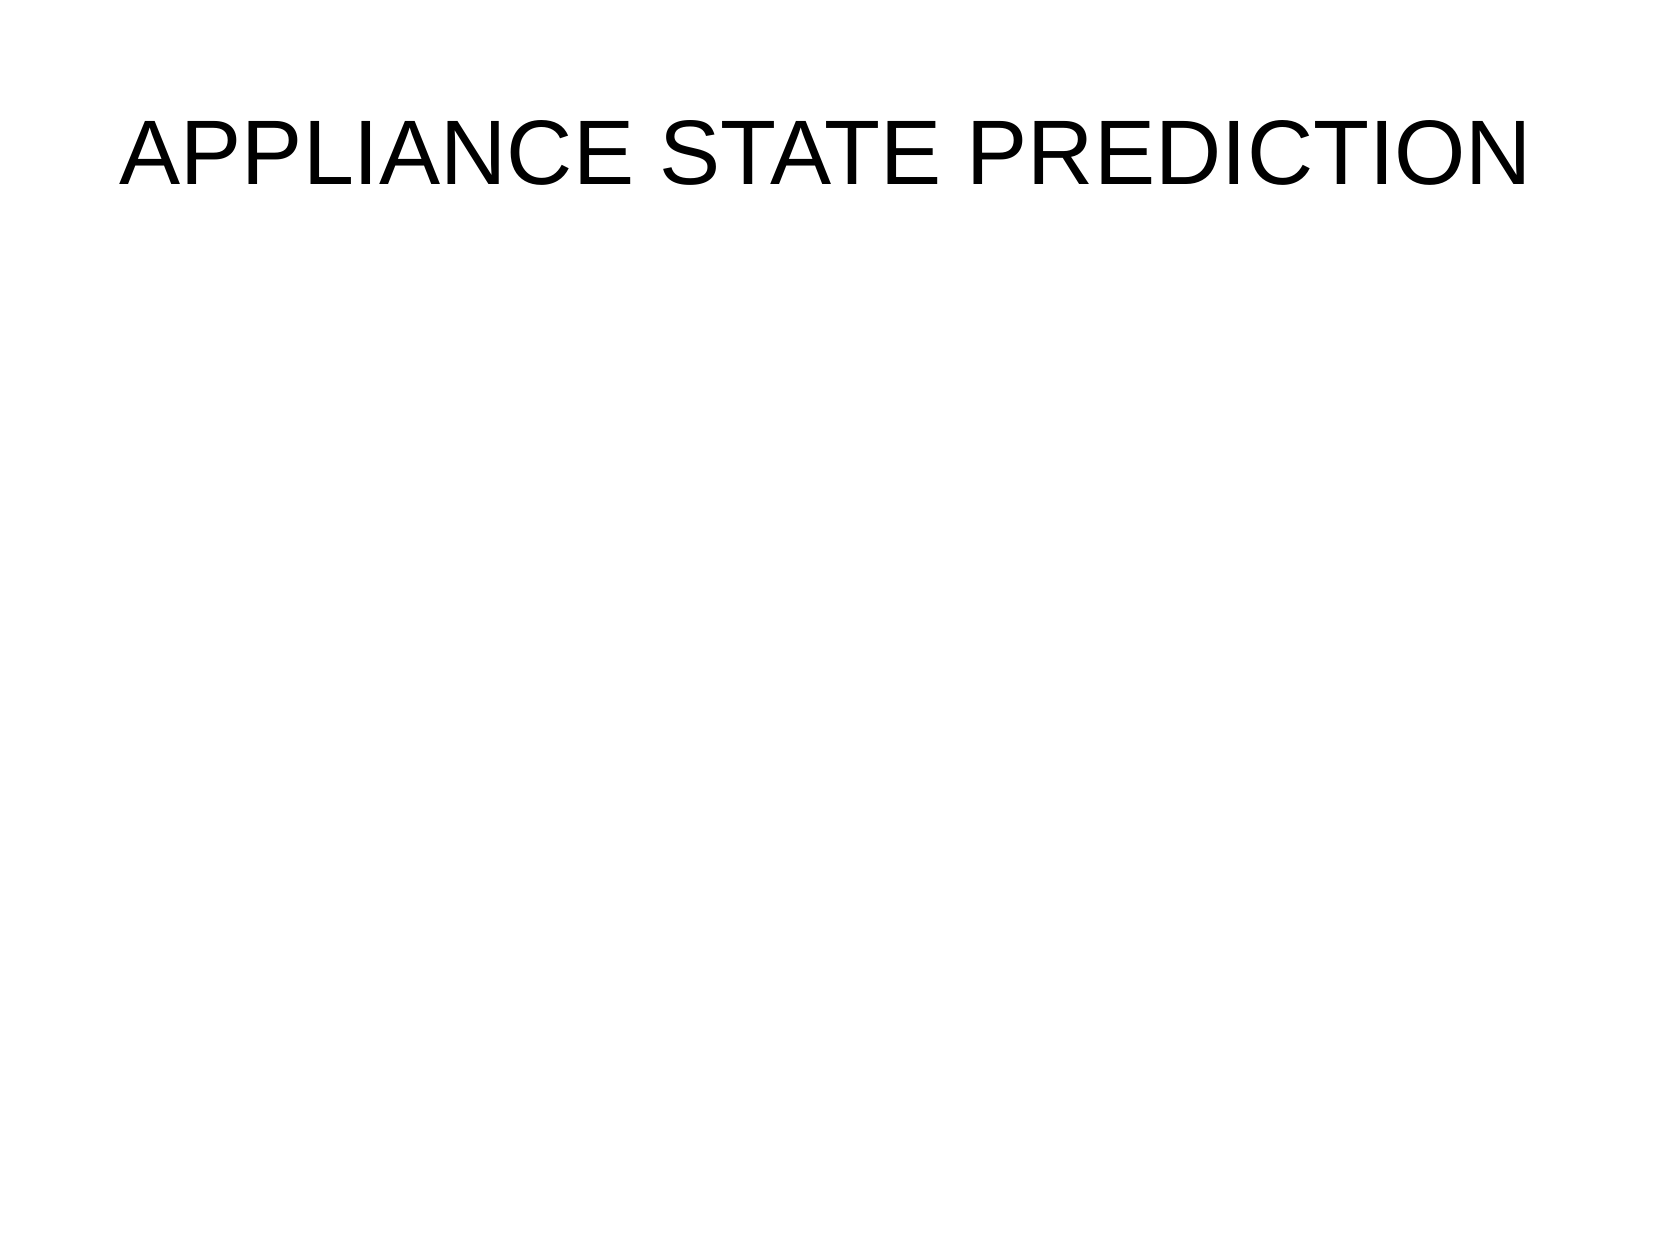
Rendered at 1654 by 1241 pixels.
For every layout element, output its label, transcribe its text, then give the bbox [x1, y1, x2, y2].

title APPLIANCE STATE PREDICTION [82, 49, 1571, 257]
